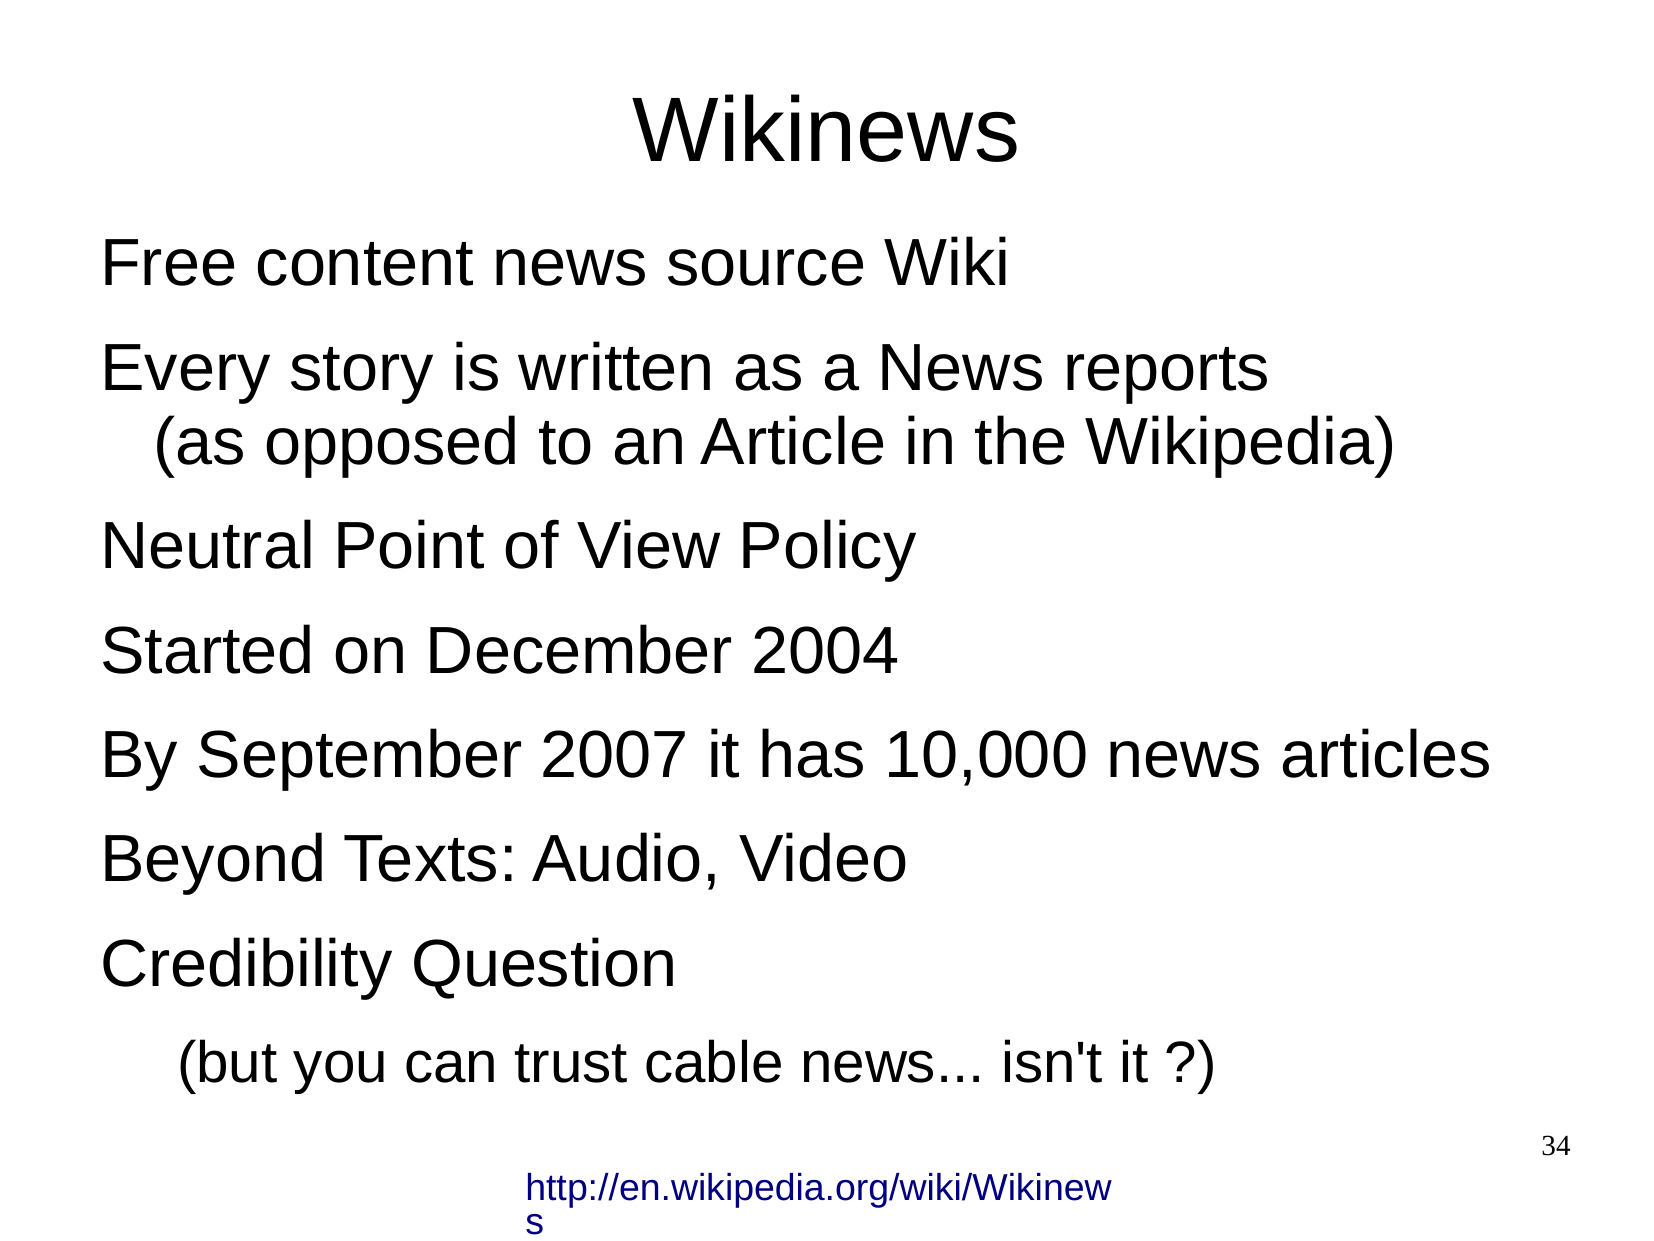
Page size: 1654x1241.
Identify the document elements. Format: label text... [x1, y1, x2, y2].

list Free content news source Wiki Every story is written as a News reports (as opposed to an Article in the Wikipedia) Neutral Point of View Policy Started on December 2004 By September 2007 it has 10,000 news articles Beyond Texts: Audio, Video Credibility Question (but you can trust cable news... isn't it ?) [82, 225, 1571, 1095]
title Wikinews [82, 25, 1571, 225]
text_box http://en.wikipedia.org/wiki/Wikinews [510, 1158, 1144, 1216]
